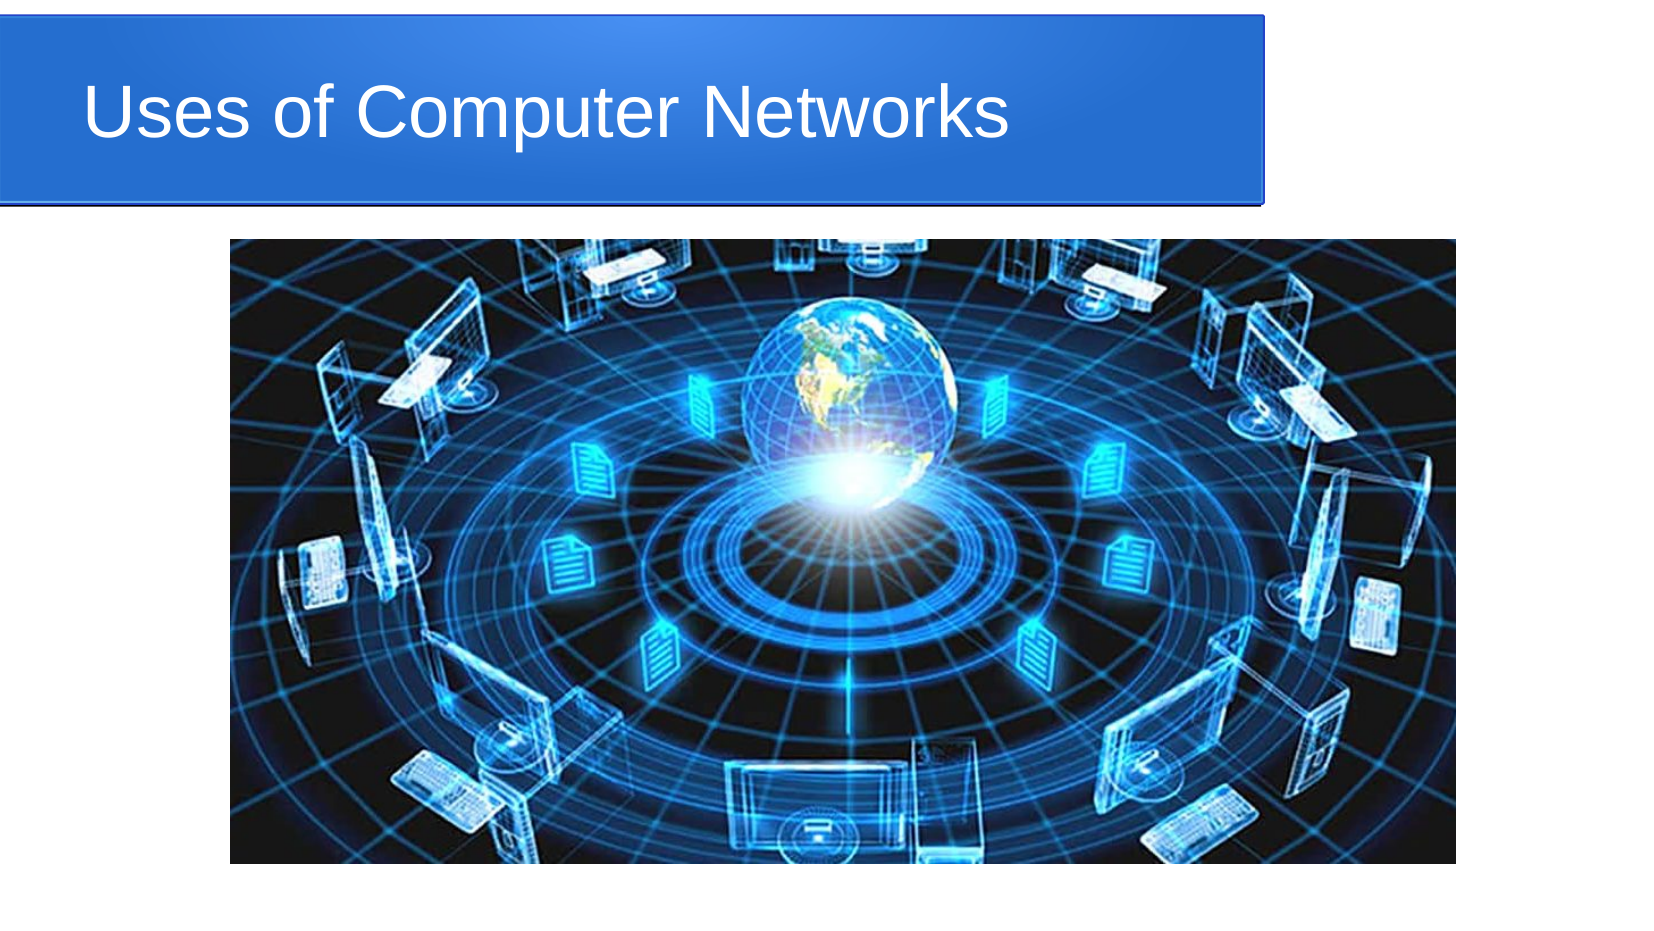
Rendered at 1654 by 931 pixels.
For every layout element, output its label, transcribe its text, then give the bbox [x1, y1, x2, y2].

picture [230, 239, 1456, 864]
title Uses of Computer Networks [82, 35, 1235, 189]
